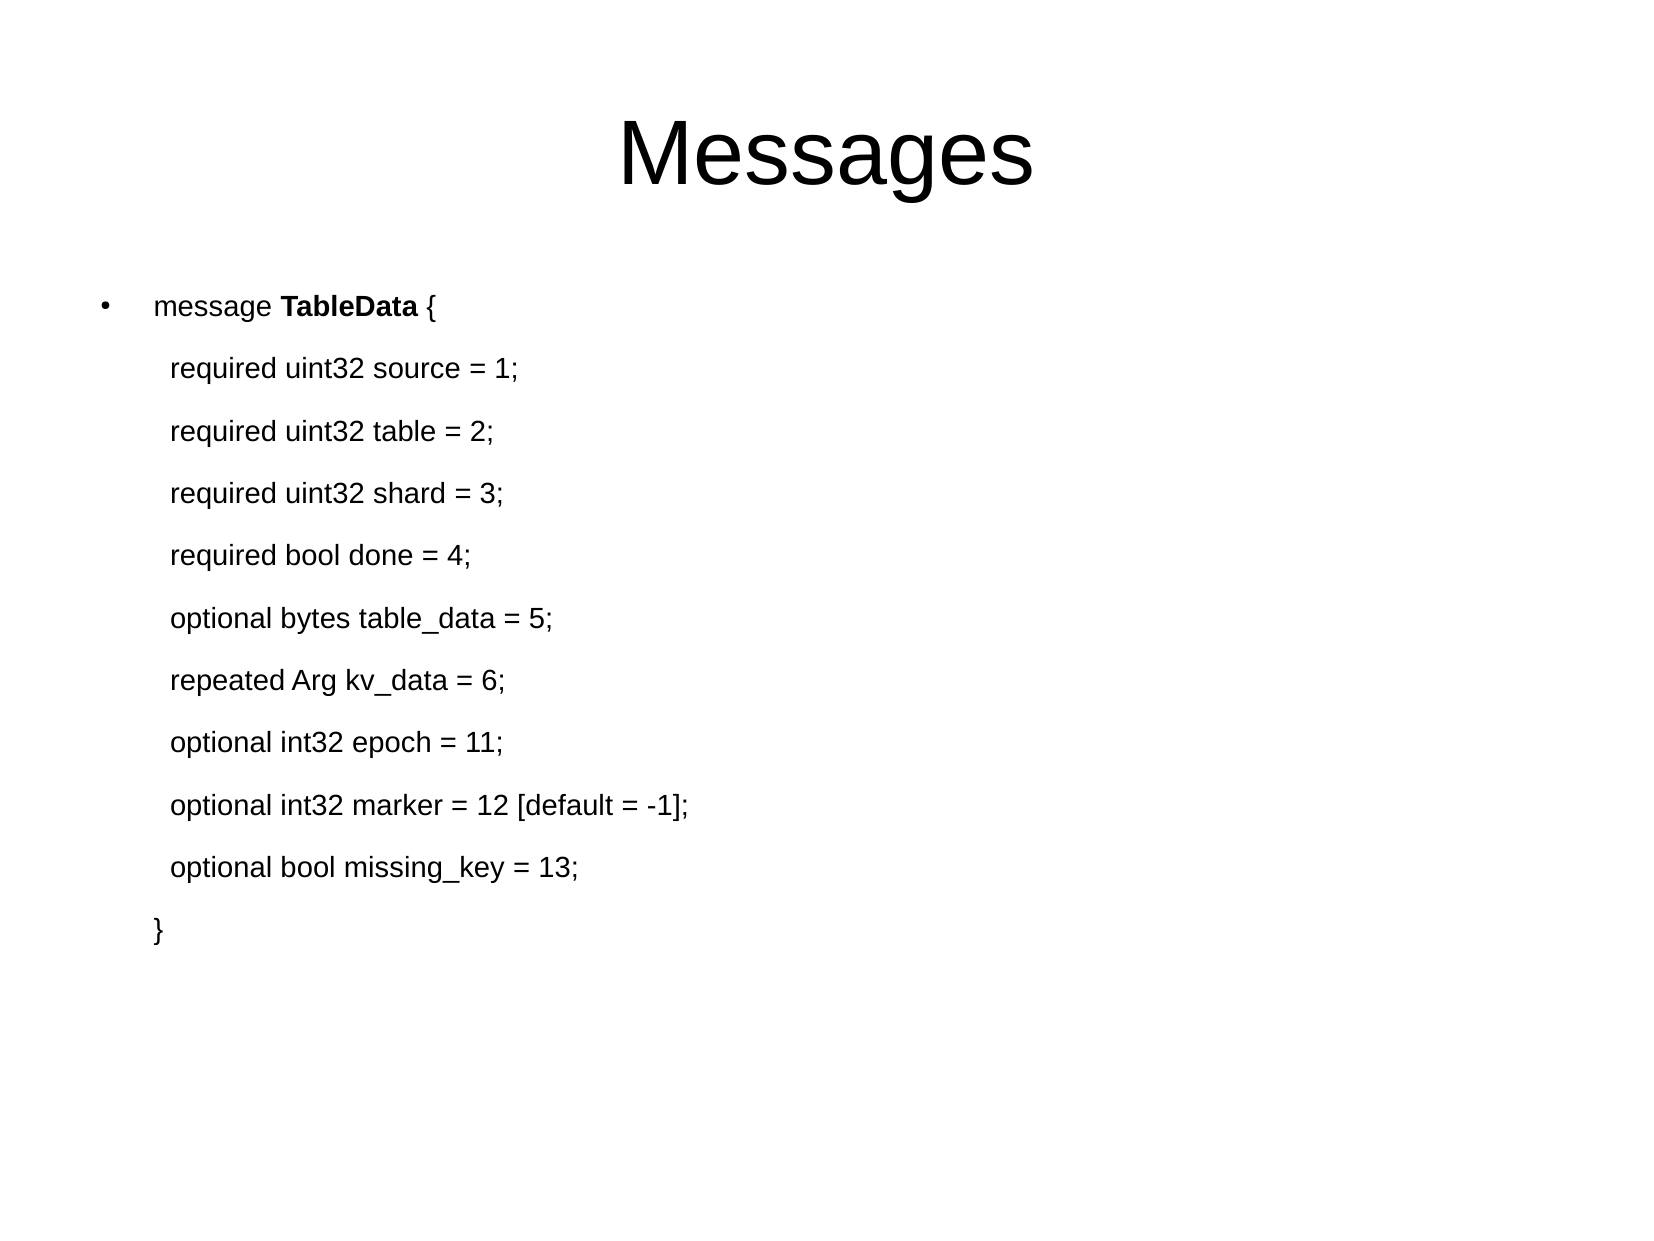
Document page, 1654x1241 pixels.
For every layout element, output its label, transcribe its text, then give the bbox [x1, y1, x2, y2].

list message TableData { required uint32 source = 1; required uint32 table = 2; required uint32 shard = 3; required bool done = 4; optional bytes table_data = 5; repeated Arg kv_data = 6; optional int32 epoch = 11; optional int32 marker = 12 [default = -1]; optional bool missing_key = 13; } [82, 290, 1571, 1010]
title Messages [82, 49, 1571, 257]
